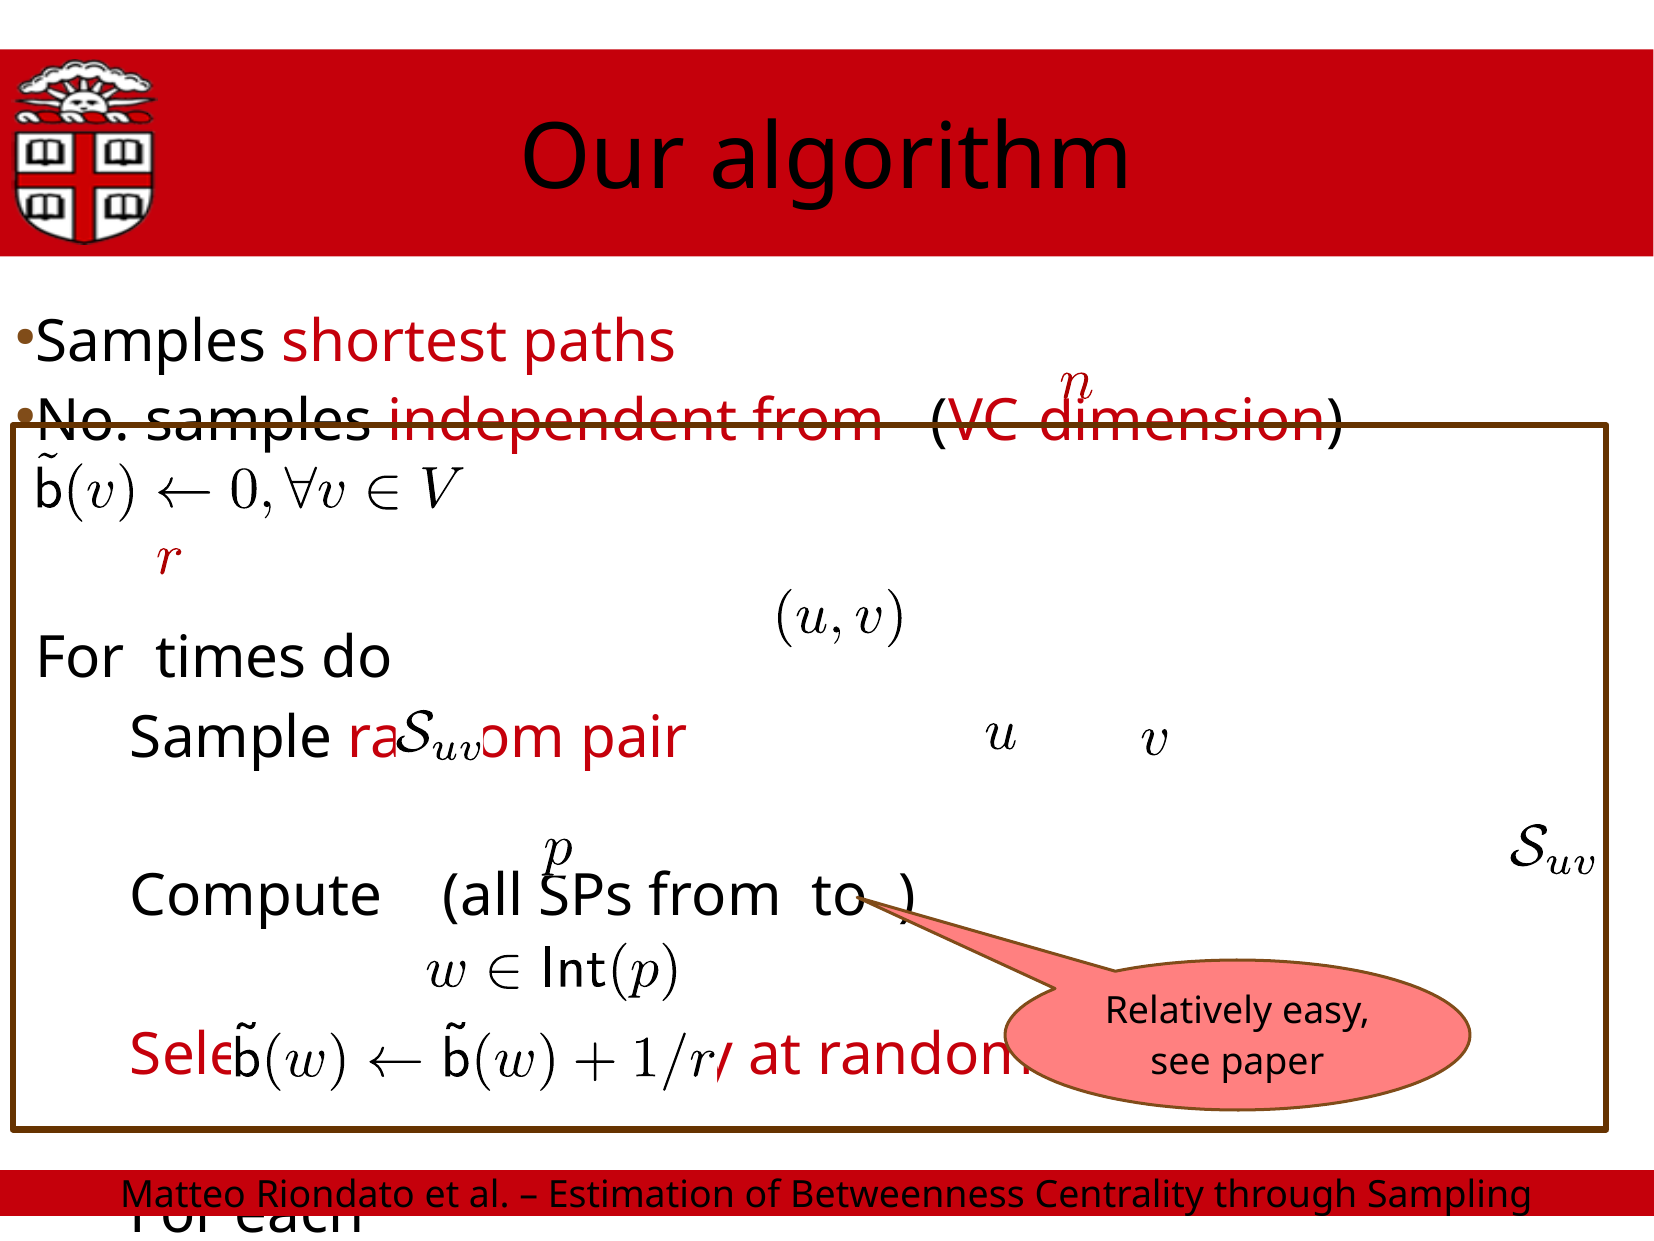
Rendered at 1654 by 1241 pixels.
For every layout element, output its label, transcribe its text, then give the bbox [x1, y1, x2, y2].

text_box Samples shortest paths No. samples independent from (VC-dimension) For times do Sample random pair Compute (all SPs from to ) Select a SP uniformly at random from For each [0, 291, 1642, 1064]
text_box [155, 548, 184, 575]
text_box [395, 709, 484, 761]
text_box [1509, 824, 1598, 875]
text_box [1059, 372, 1095, 400]
text_box [425, 942, 682, 1002]
text_box [772, 588, 908, 648]
text_box Relatively easy, see paper [857, 897, 1470, 1111]
text_box Samples shortest paths No. samples independent from (VC-dimension) For times do Sample random pair Compute (all SPs from to ) Select a SP uniformly at random from For each [16, 428, 1603, 1064]
text_box [1140, 728, 1171, 756]
picture [11, 59, 158, 245]
text_box Matteo Riondato et al. – Estimation of Betweenness Centrality through Sampling [0, 1170, 1654, 1216]
title Our algorithm [0, 49, 1654, 257]
text_box [984, 723, 1018, 750]
text_box [231, 1022, 718, 1091]
text_box [541, 838, 573, 876]
text_box [32, 452, 466, 522]
